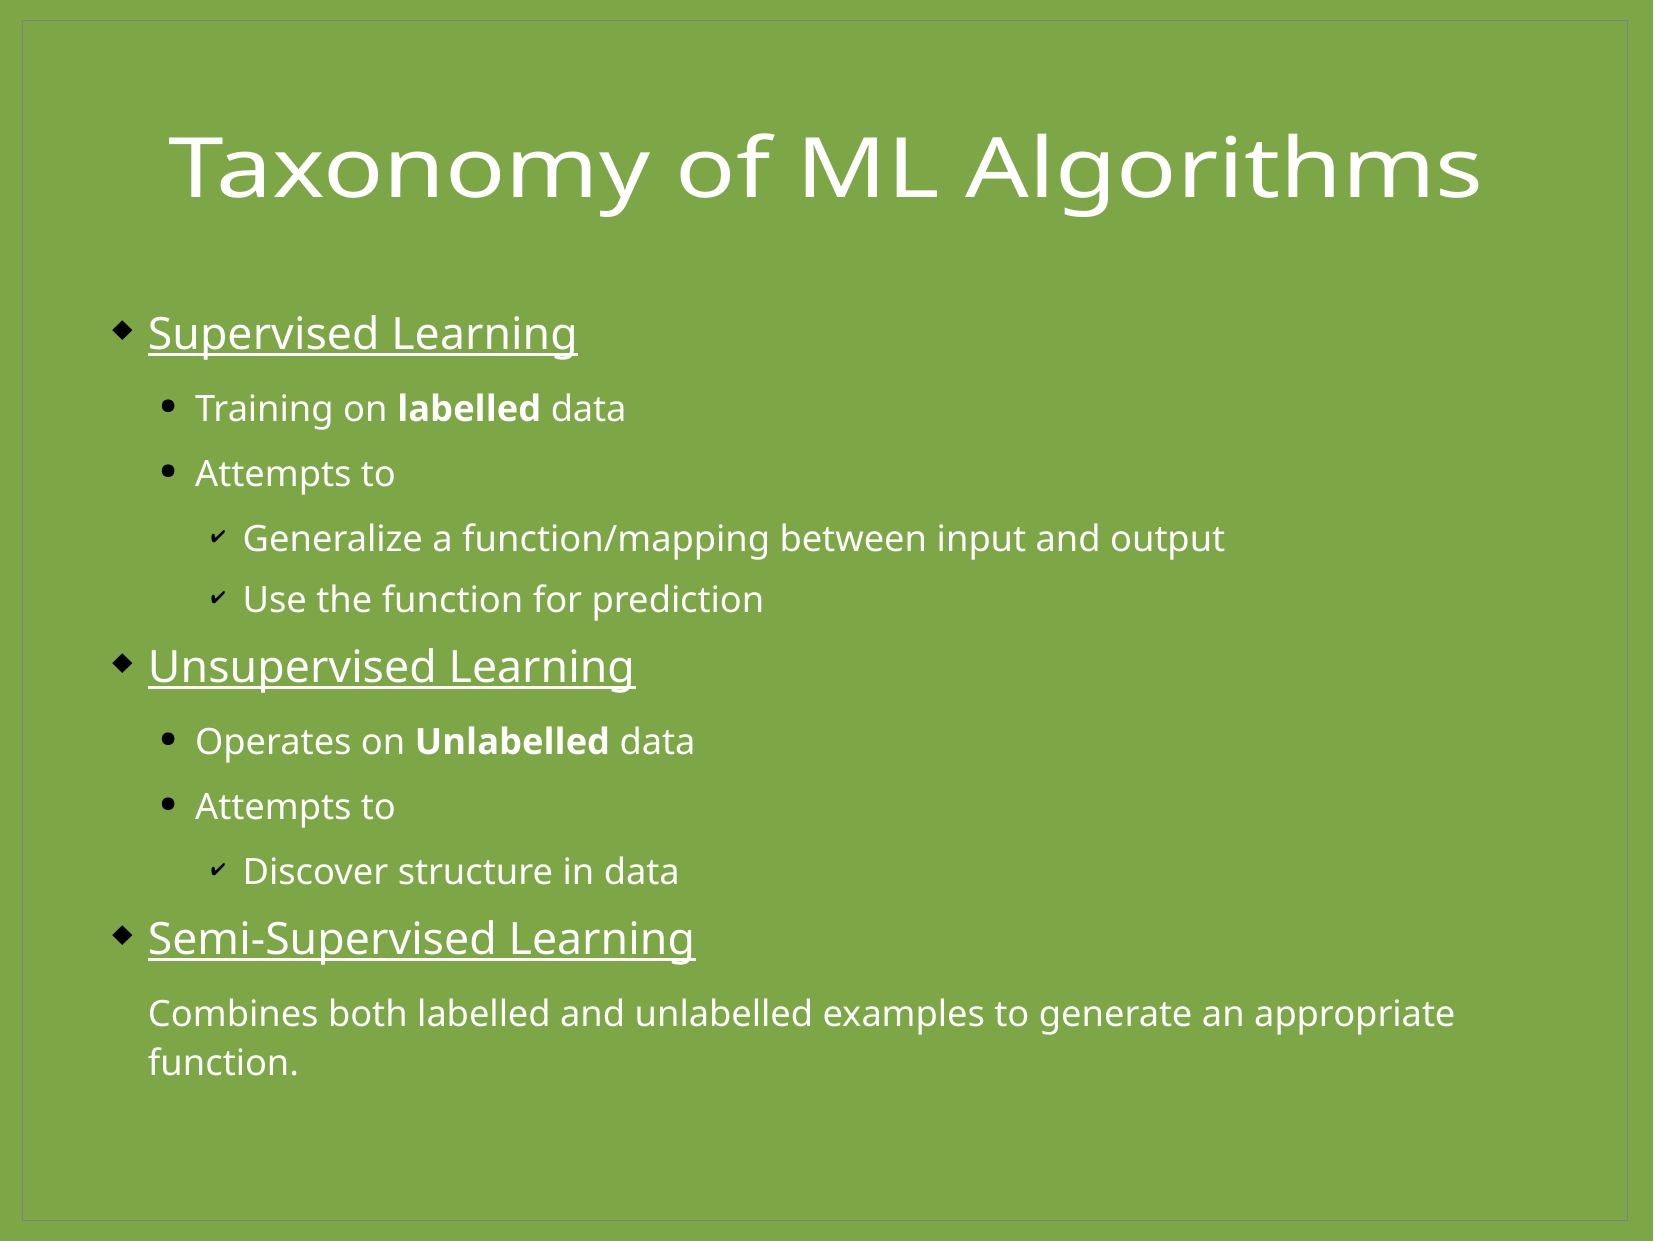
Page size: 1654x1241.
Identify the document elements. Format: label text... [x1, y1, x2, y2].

text_box [22, 20, 1628, 1221]
list Supervised Learning Training on labelled data Attempts to Generalize a function/mapping between input and output Use the function for prediction Unsupervised Learning Operates on Unlabelled data Attempts to Discover structure in data Semi-Supervised Learning Combines both labelled and unlabelled examples to generate an appropriate function. [100, 302, 1555, 1093]
title Taxonomy of ML Algorithms [82, 61, 1571, 269]
